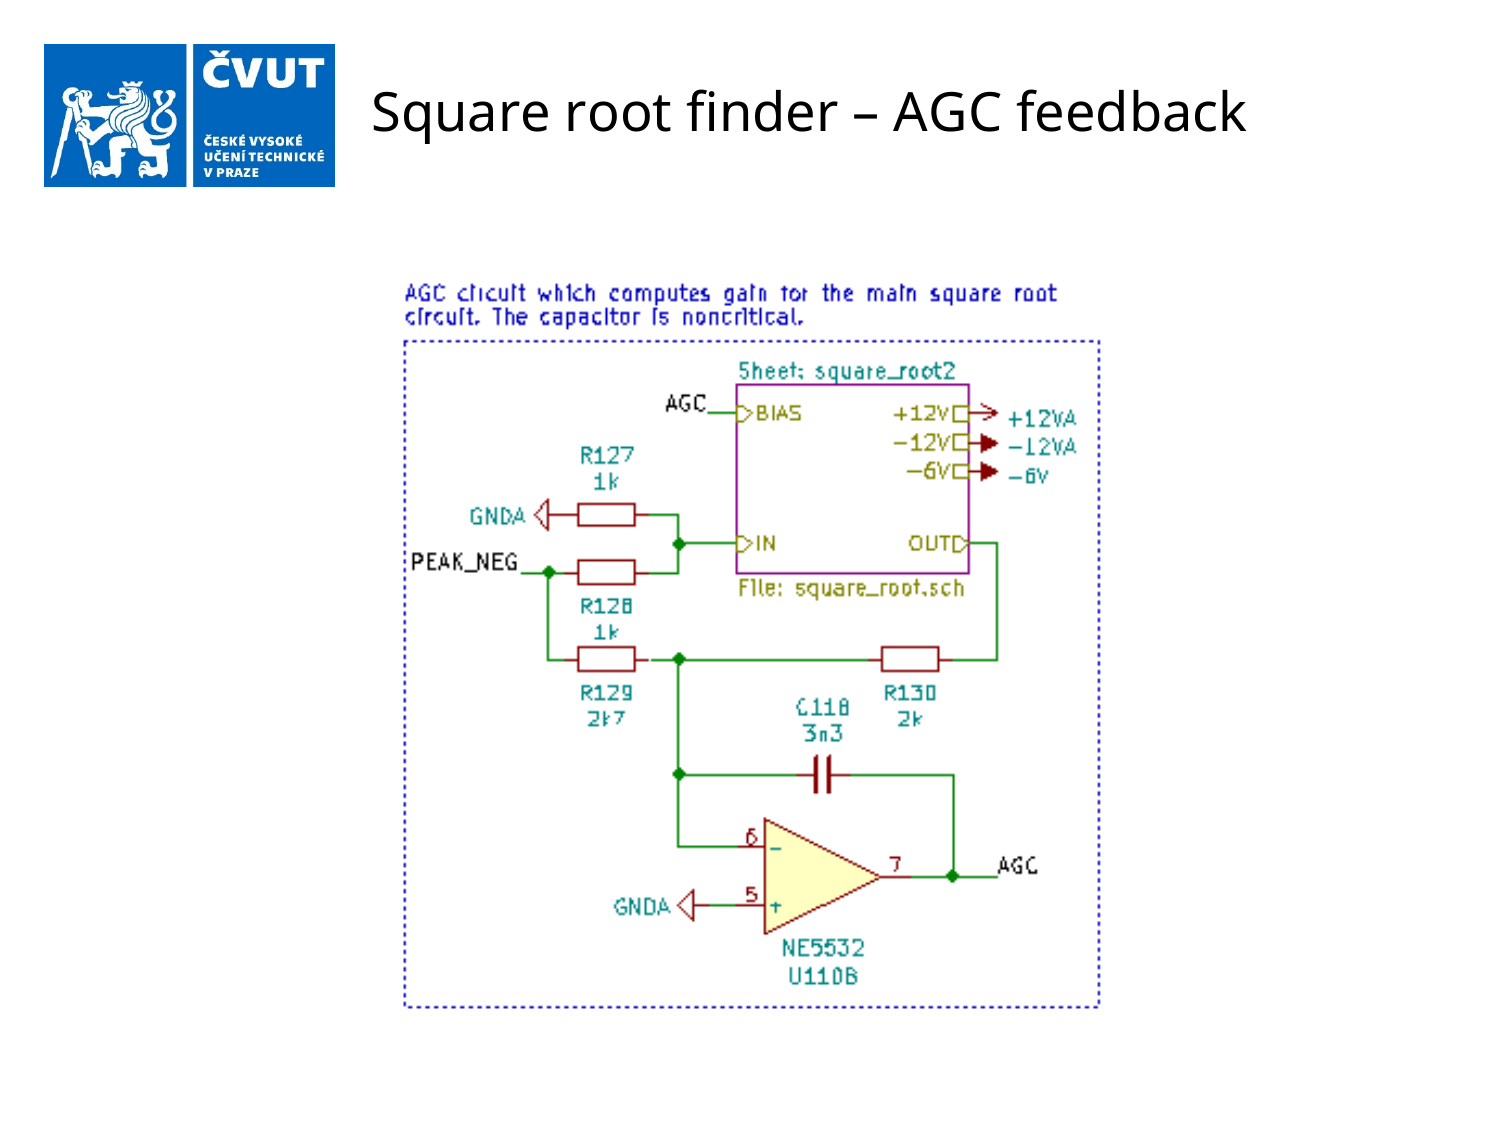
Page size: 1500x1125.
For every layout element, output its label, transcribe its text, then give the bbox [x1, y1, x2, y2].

picture [375, 237, 1140, 1051]
picture [44, 44, 335, 187]
title Square root finder – AGC feedback [356, 76, 1500, 255]
